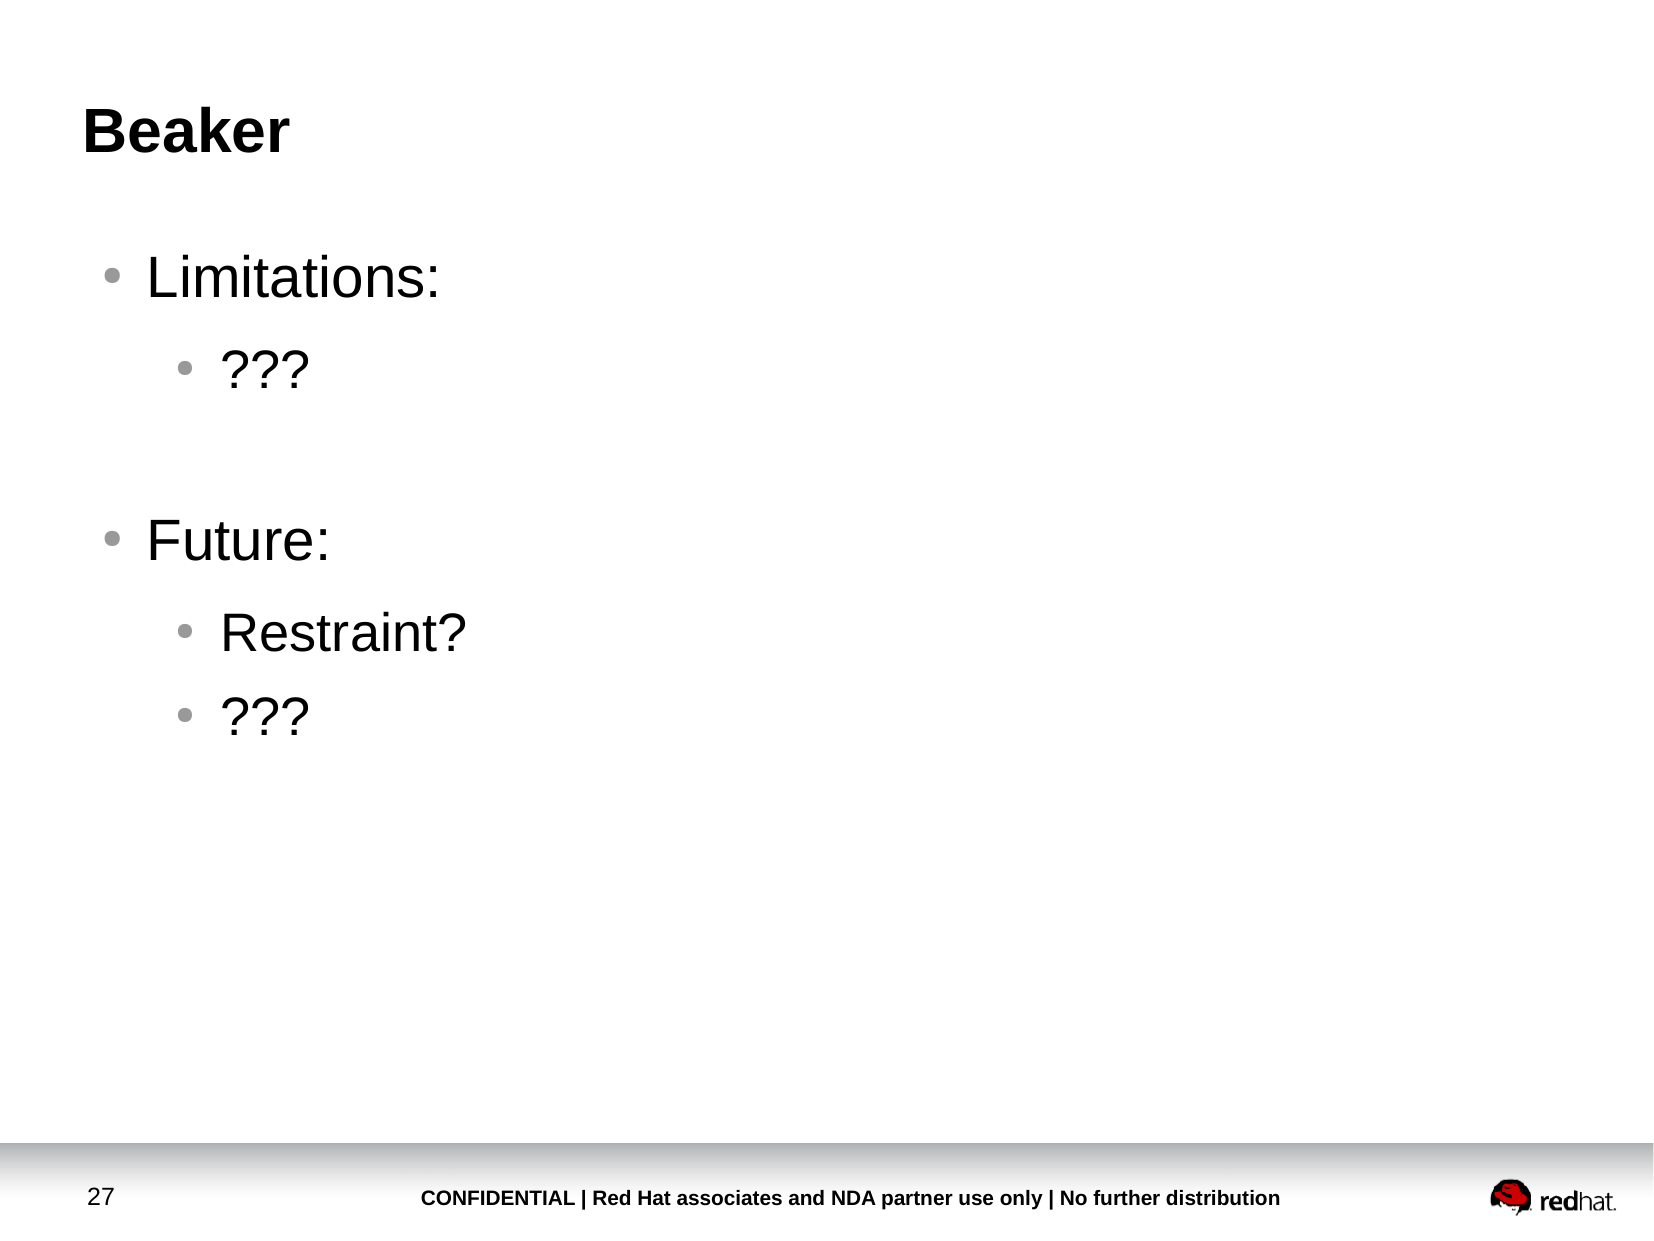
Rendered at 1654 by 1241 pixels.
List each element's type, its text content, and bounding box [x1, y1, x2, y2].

title Beaker [82, 37, 1571, 226]
picture [0, 1143, 1654, 1241]
list Limitations: ??? Future: Restraint? ??? [86, 244, 1576, 1039]
